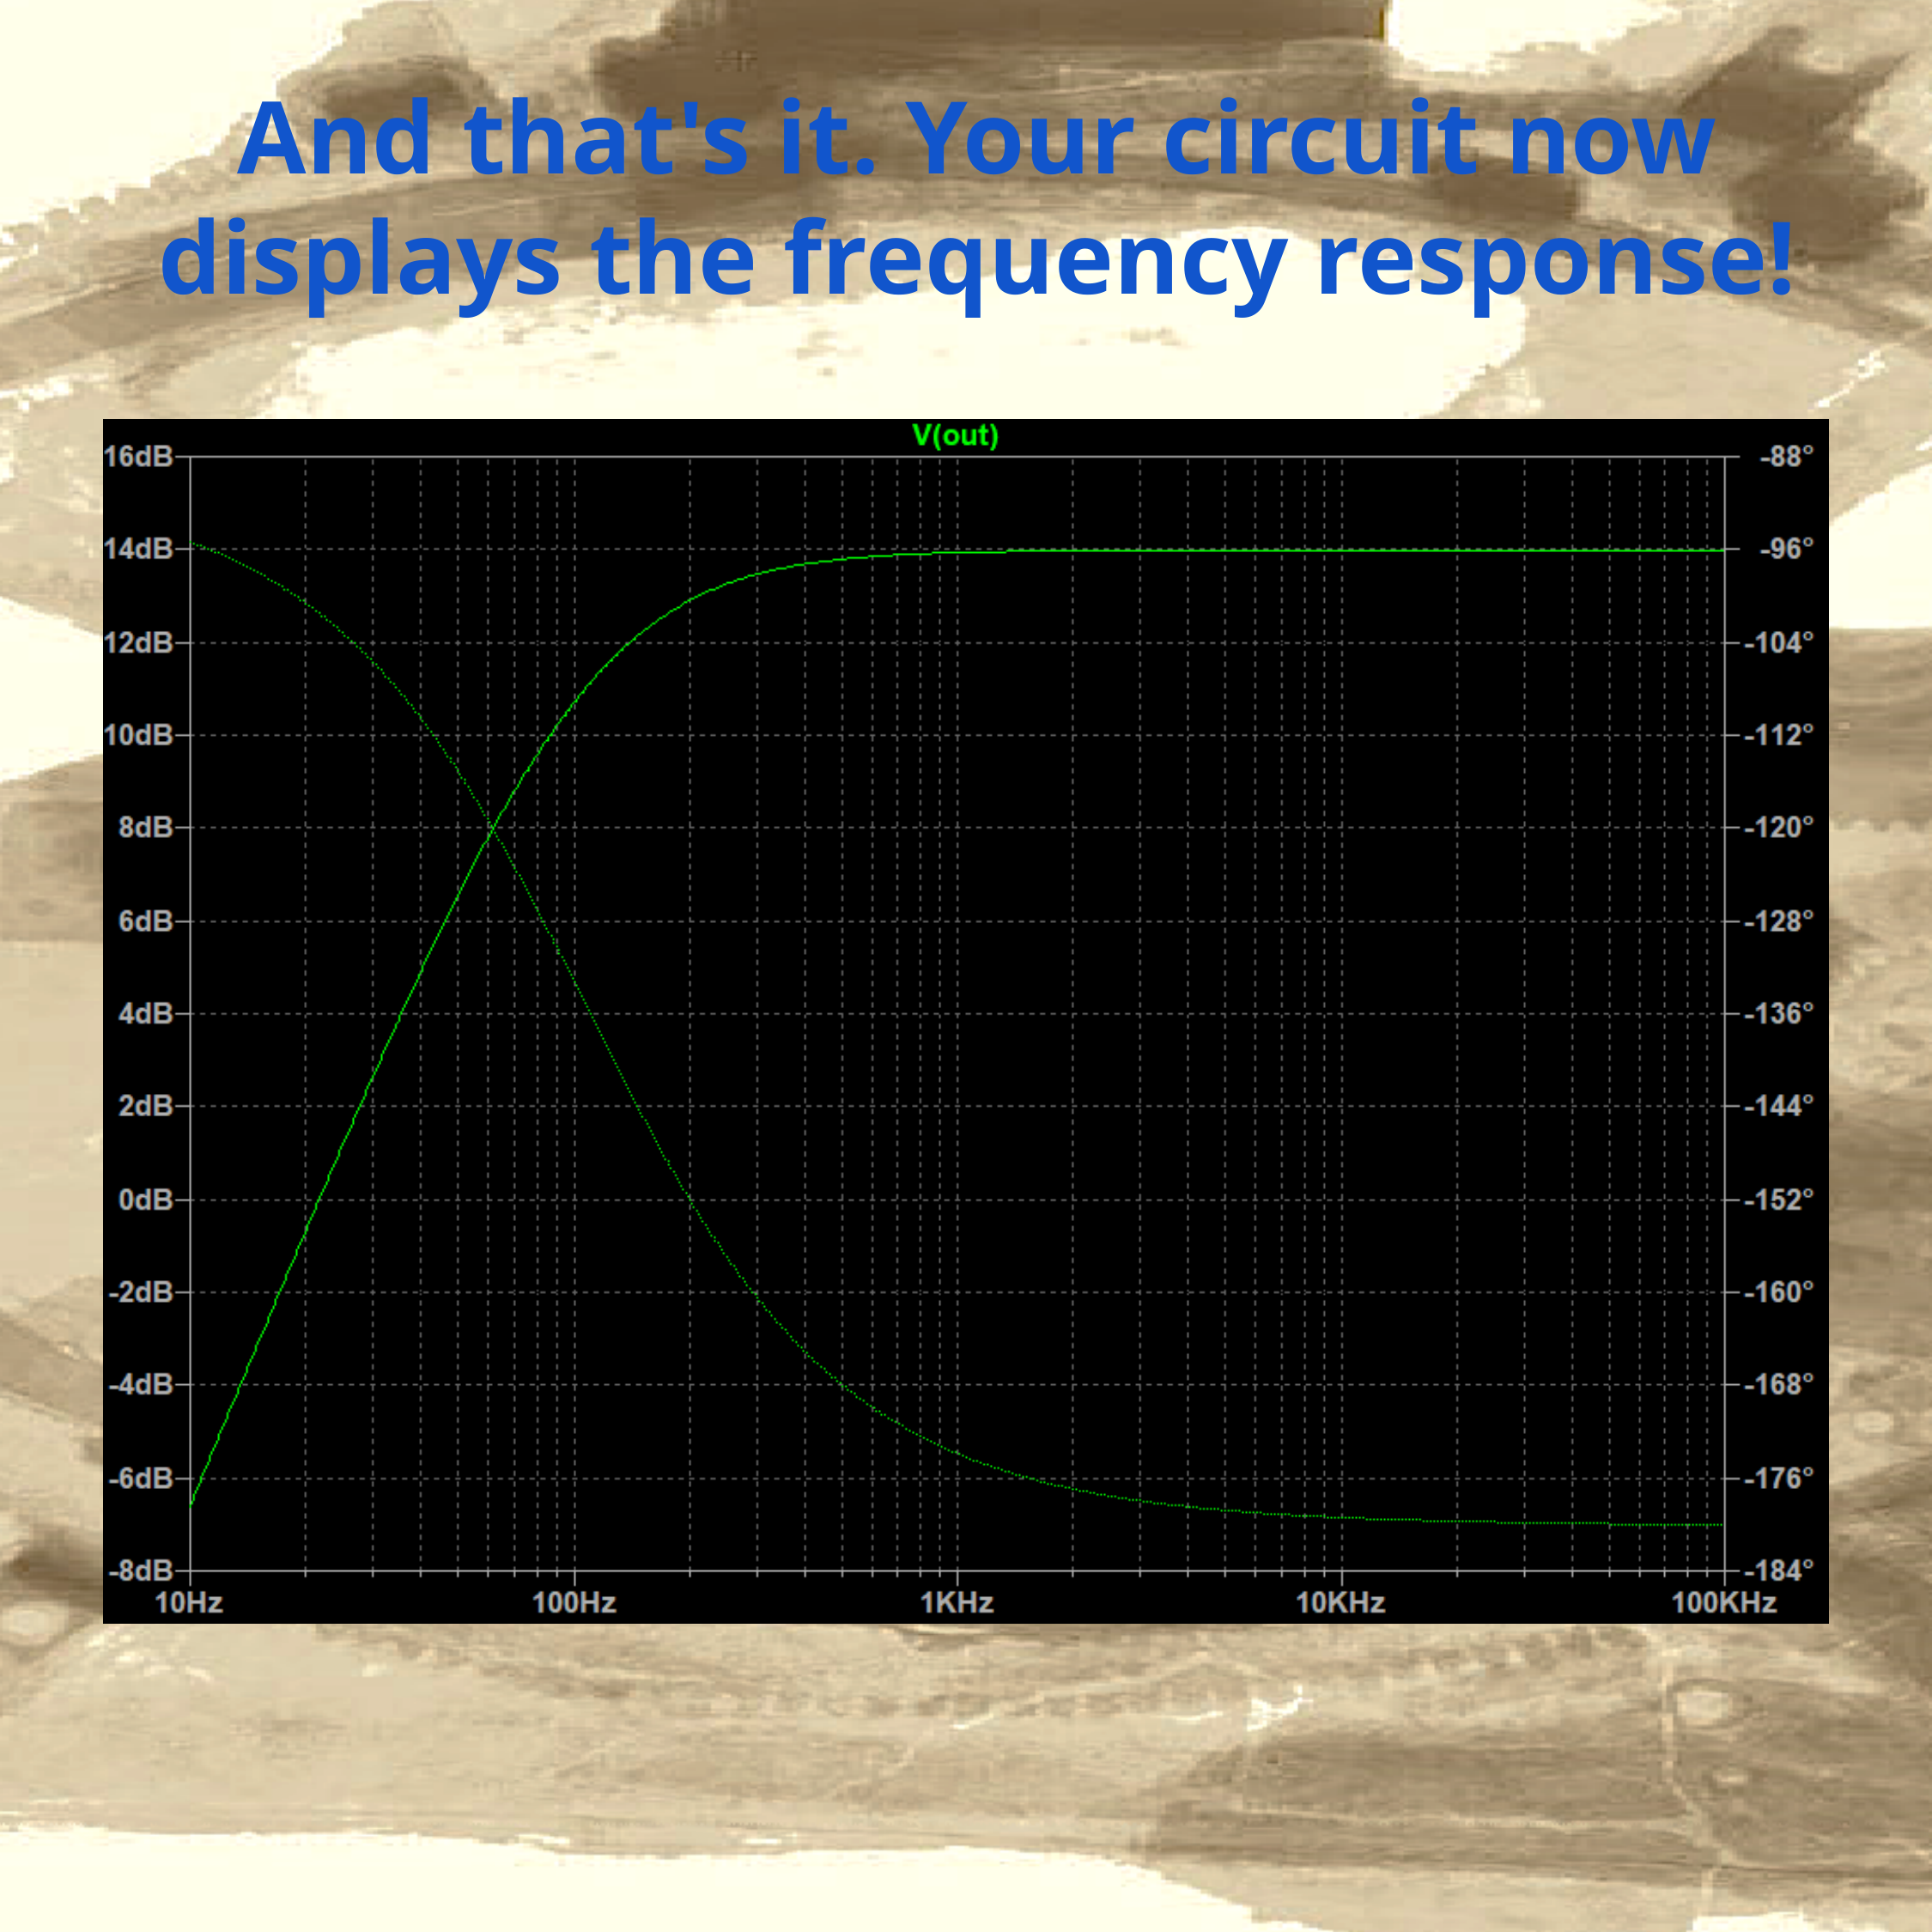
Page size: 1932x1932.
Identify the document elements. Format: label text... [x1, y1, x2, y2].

text_box And that's it. Your circuit now displays the frequency response! [71, 60, 1884, 550]
picture [0, 0, 1932, 1932]
